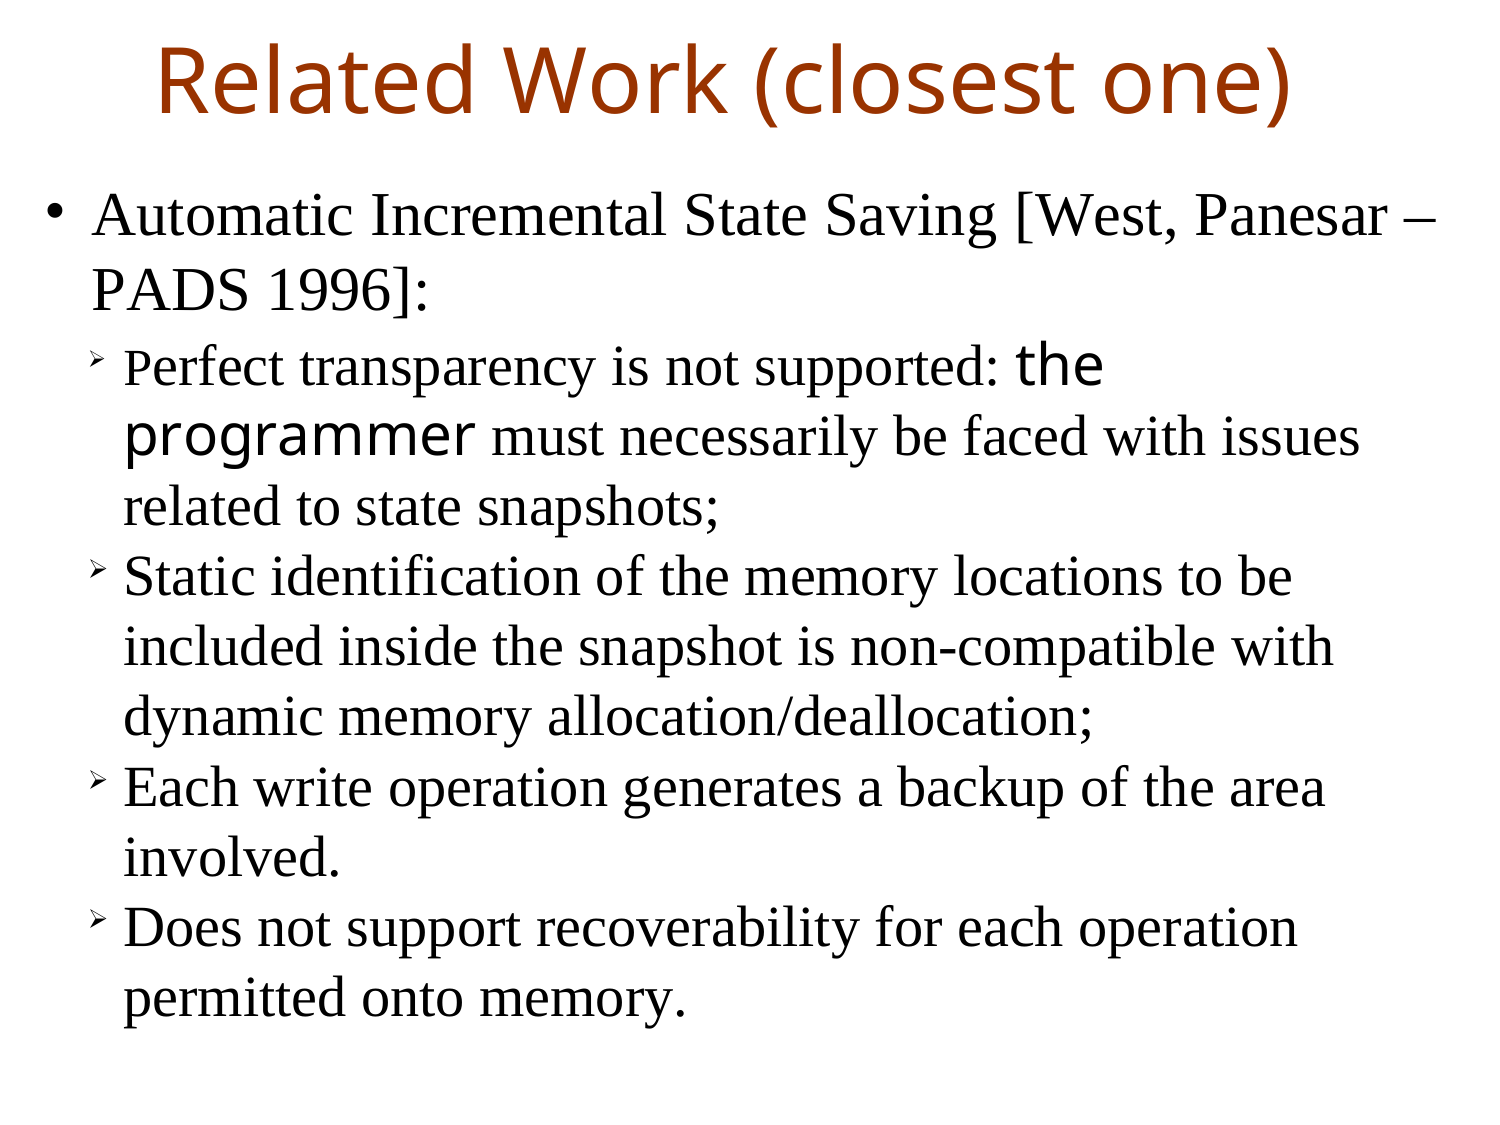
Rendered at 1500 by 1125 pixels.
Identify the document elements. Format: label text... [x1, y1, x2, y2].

text_box Automatic Incremental State Saving [West, Panesar – PADS 1996]: [29, 165, 1477, 331]
text_box Each write operation generates a backup of the area involved. [0, 740, 1447, 880]
title Related Work (closest one) [59, 0, 1388, 165]
text_box Perfect transparency is not supported: the programmer must necessarily be faced with issues related to state snapshots; [0, 319, 1447, 530]
text_box Does not support recoverability for each operation permitted onto memory. [0, 880, 1447, 1036]
text_box Static identification of the memory locations to be included inside the snapshot is non-compatible with dynamic memory allocation/deallocation; [0, 530, 1447, 740]
